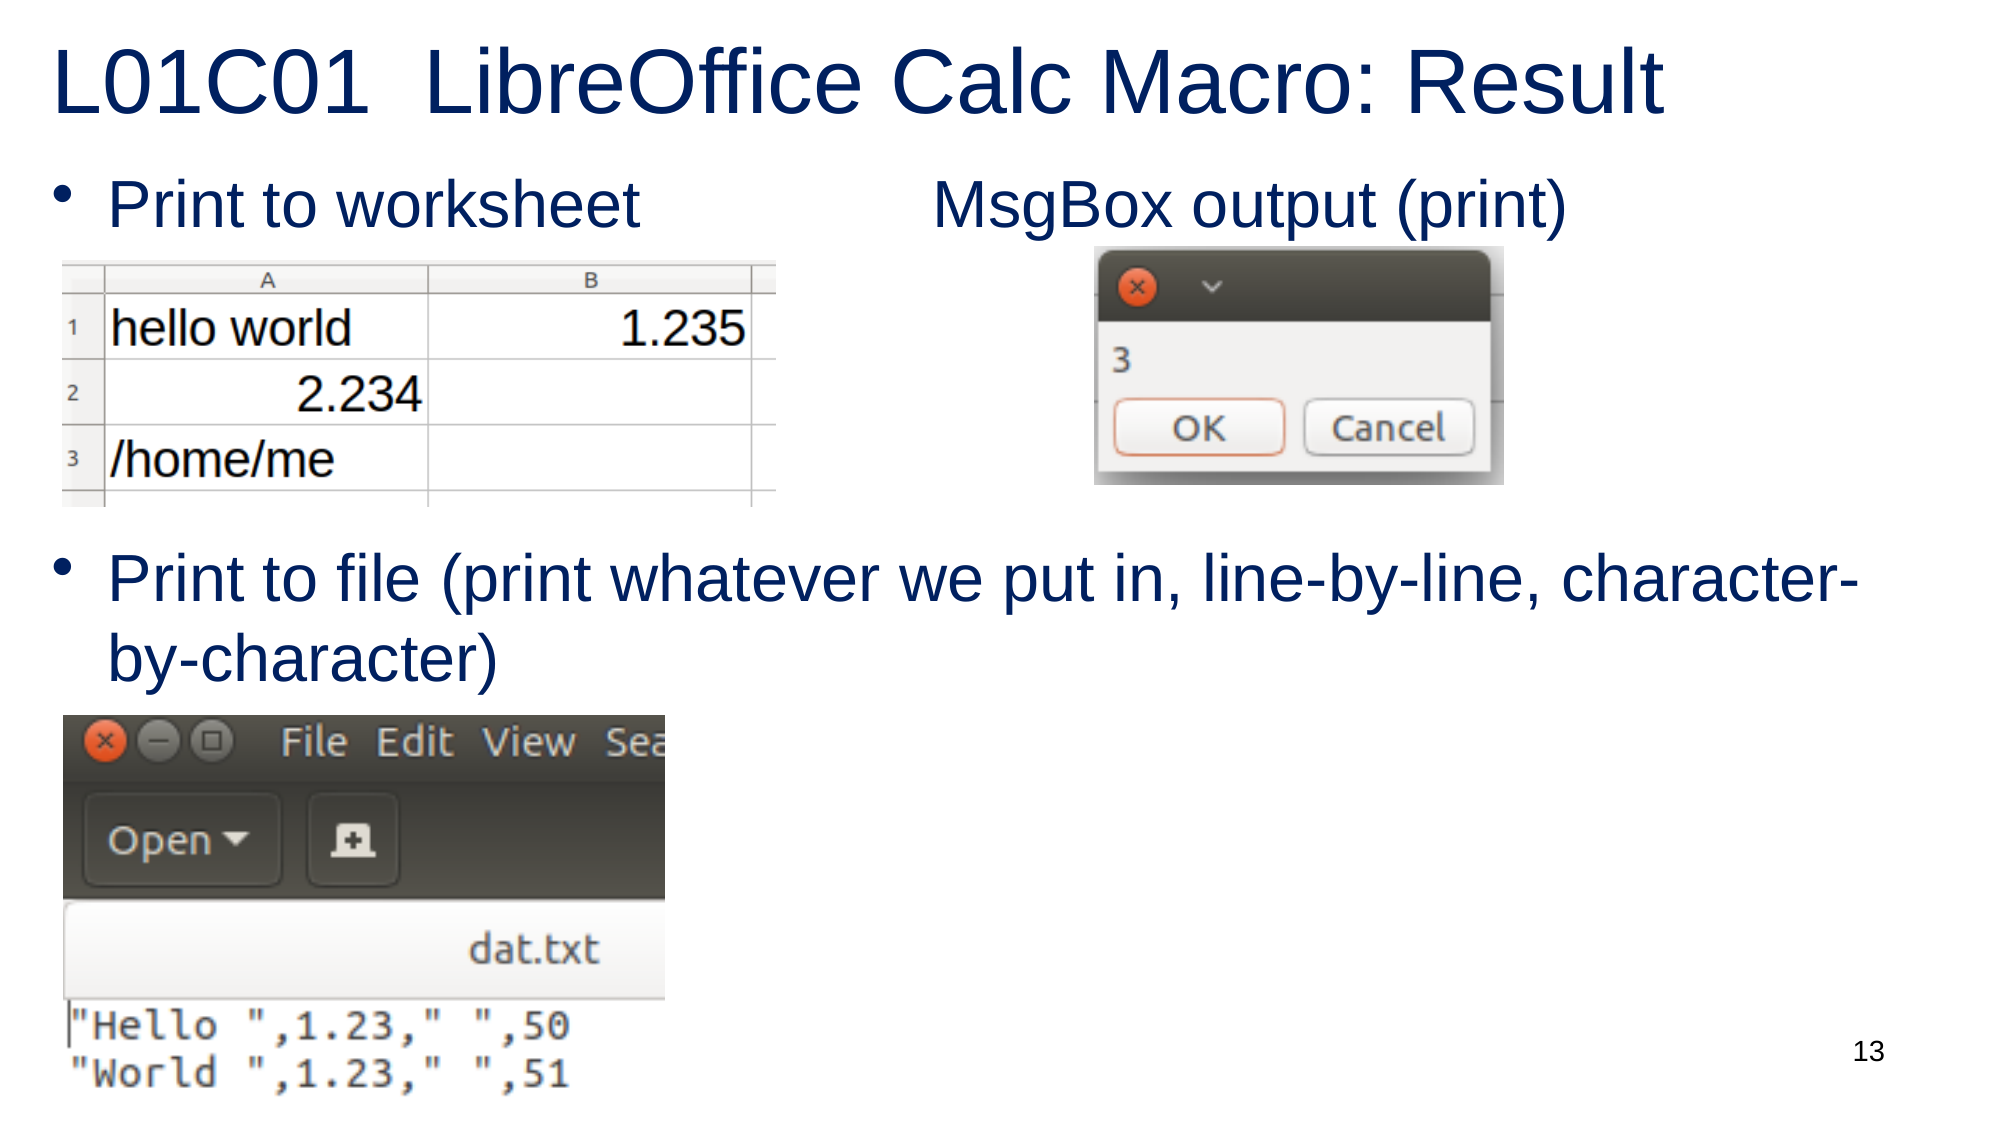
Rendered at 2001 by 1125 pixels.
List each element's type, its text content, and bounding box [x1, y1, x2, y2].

title L01C01 LibreOffice Calc Macro: Result [36, 28, 1968, 126]
picture [63, 715, 665, 1116]
list Print to worksheet MsgBox output (print) Print to file (print whatever we put in, line-by-line, character-by-character) [36, 153, 1970, 1005]
slide_number <number> [1433, 1024, 1900, 1103]
picture [1094, 246, 1504, 485]
picture [62, 260, 776, 507]
